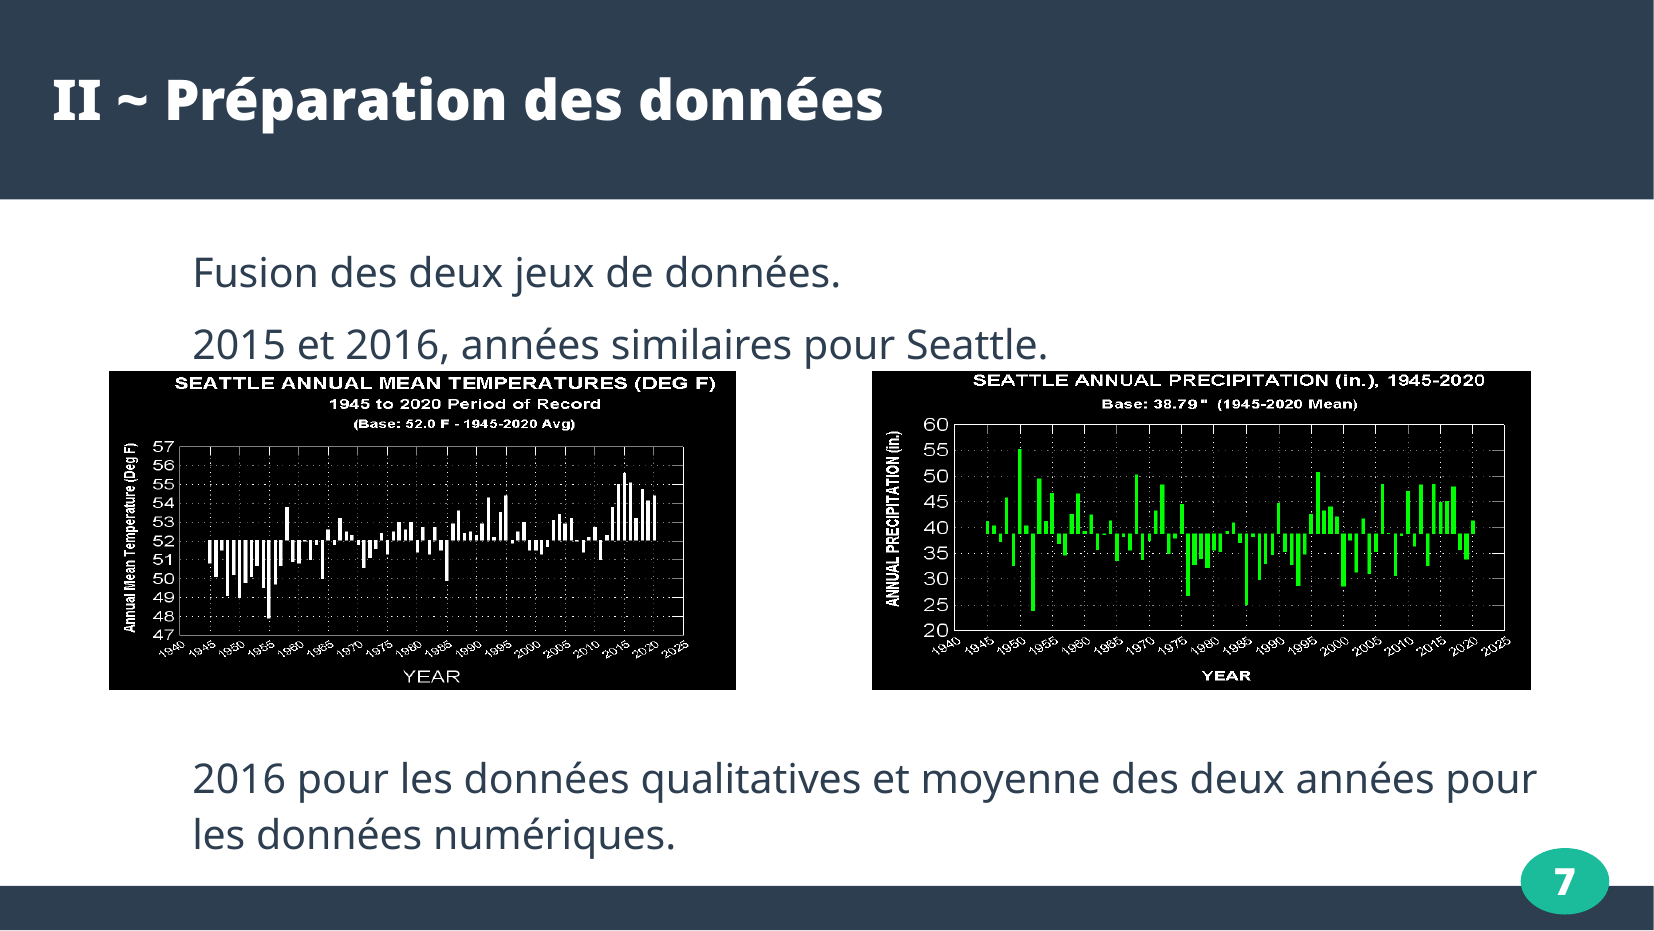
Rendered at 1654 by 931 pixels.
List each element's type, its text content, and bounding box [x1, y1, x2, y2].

picture [872, 371, 1531, 690]
picture [109, 371, 736, 690]
title II ~ Préparation des données [0, 39, 1621, 158]
list Fusion des deux jeux de données. 2015 et 2016, années similaires pour Seattle. 2016 pour les données qualitatives et moyenne des deux années pour les données numériques. [59, 243, 1595, 864]
